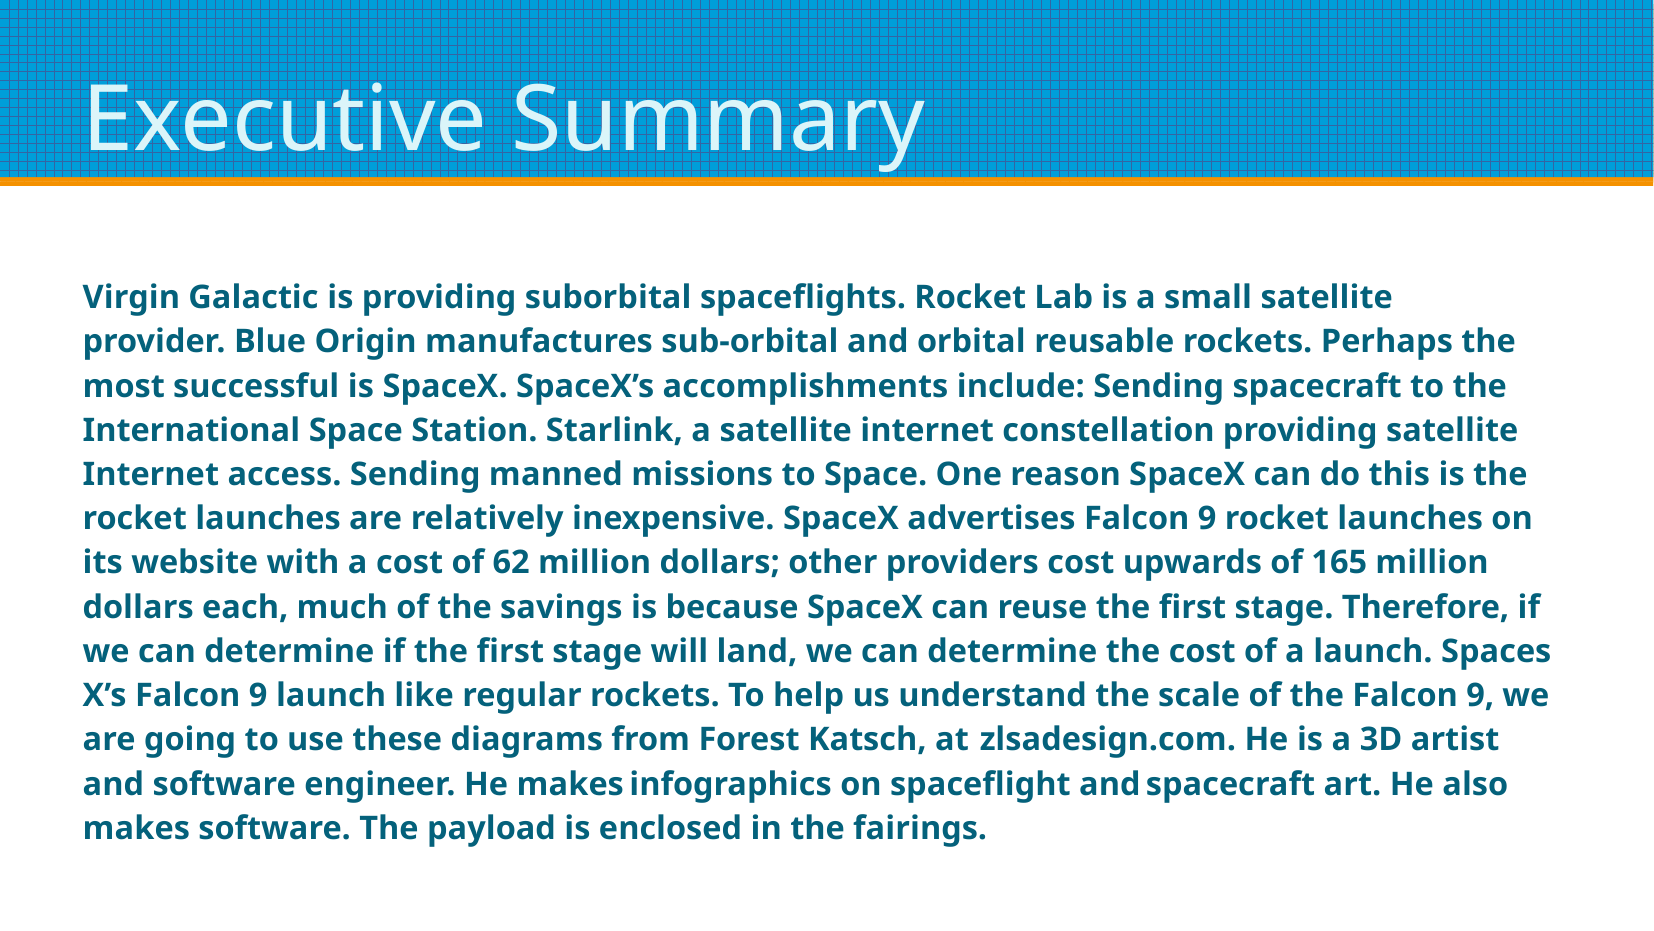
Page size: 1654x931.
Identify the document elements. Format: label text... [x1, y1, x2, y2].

title Executive Summary [82, 14, 1571, 178]
list Virgin Galactic is providing suborbital spaceflights. Rocket Lab is a small satellite provider. Blue Origin manufactures sub-orbital and orbital reusable rockets. Perhaps the most successful is SpaceX. SpaceX’s accomplishments include: Sending spacecraft to the International Space Station. Starlink, a satellite internet constellation providing satellite Internet access. Sending manned missions to Space. One reason SpaceX can do this is the rocket launches are relatively inexpensive. SpaceX advertises Falcon 9 rocket launches on its website with a cost of 62 million dollars; other providers cost upwards of 165 million dollars each, much of the savings is because SpaceX can reuse the first stage. Therefore, if we can determine if the first stage will land, we can determine the cost of a launch. Spaces X’s Falcon 9 launch like regular rockets. To help us understand the scale of the Falcon 9, we are going to use these diagrams from Forest Katsch, at zlsadesign.com. He is a 3D artist and software engineer. He makes infographics on spaceflight and spacecraft art. He also makes software. The payload is enclosed in the fairings. [82, 236, 1571, 863]
